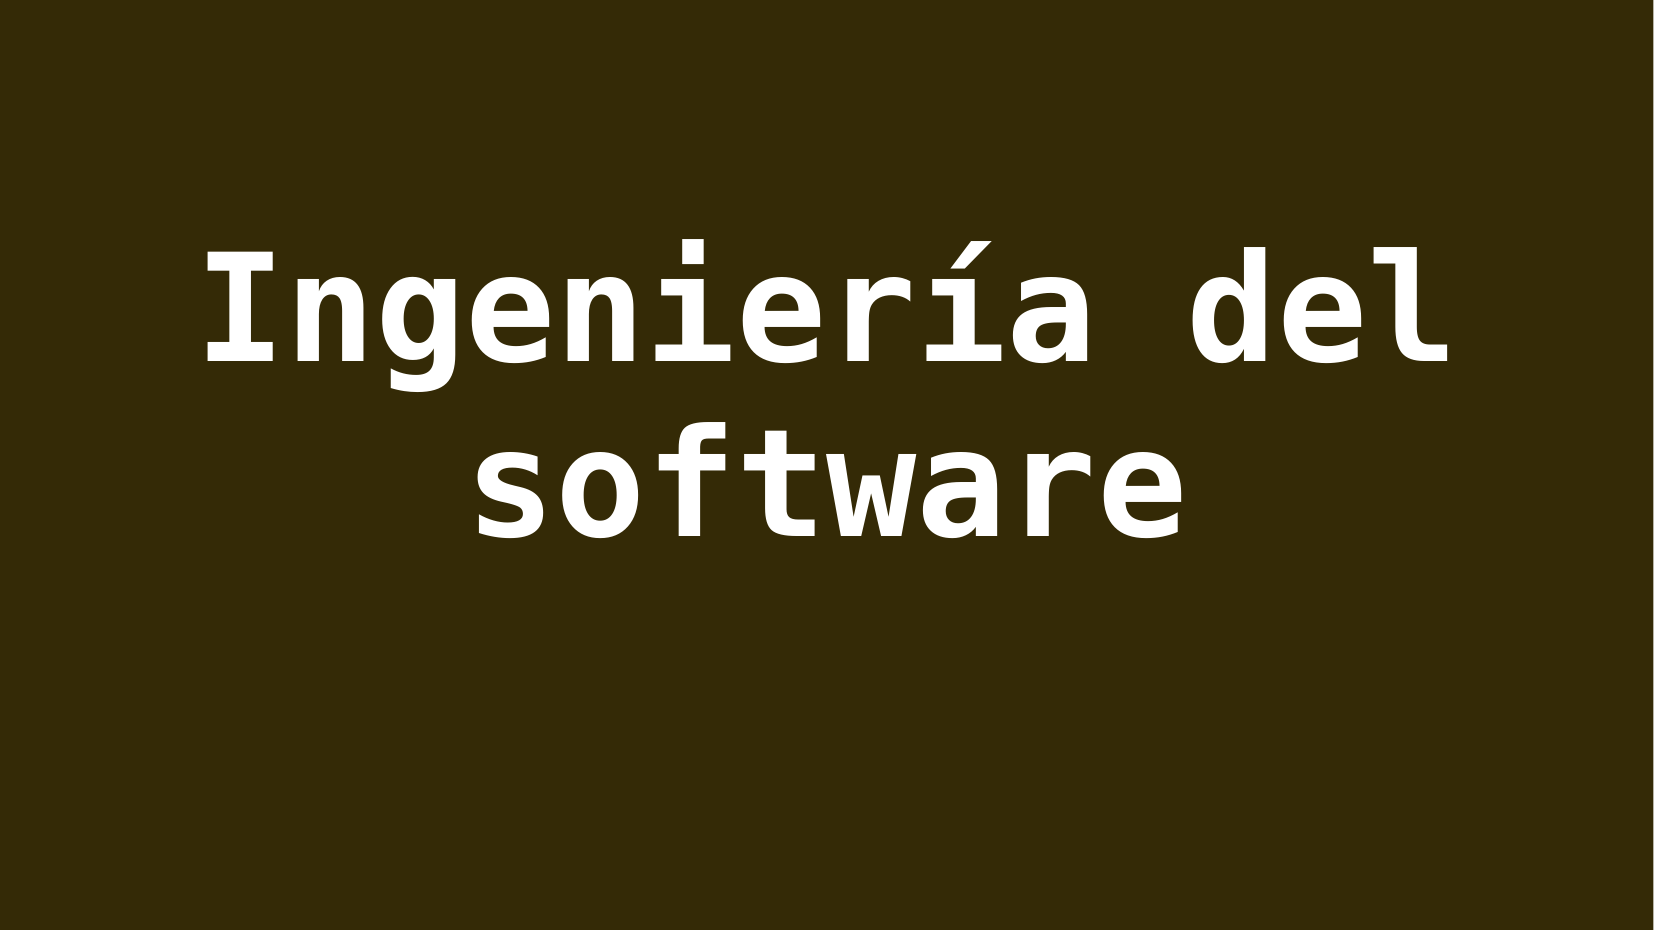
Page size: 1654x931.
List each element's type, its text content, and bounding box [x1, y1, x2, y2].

subtitle Ingeniería del software [82, 37, 1571, 758]
